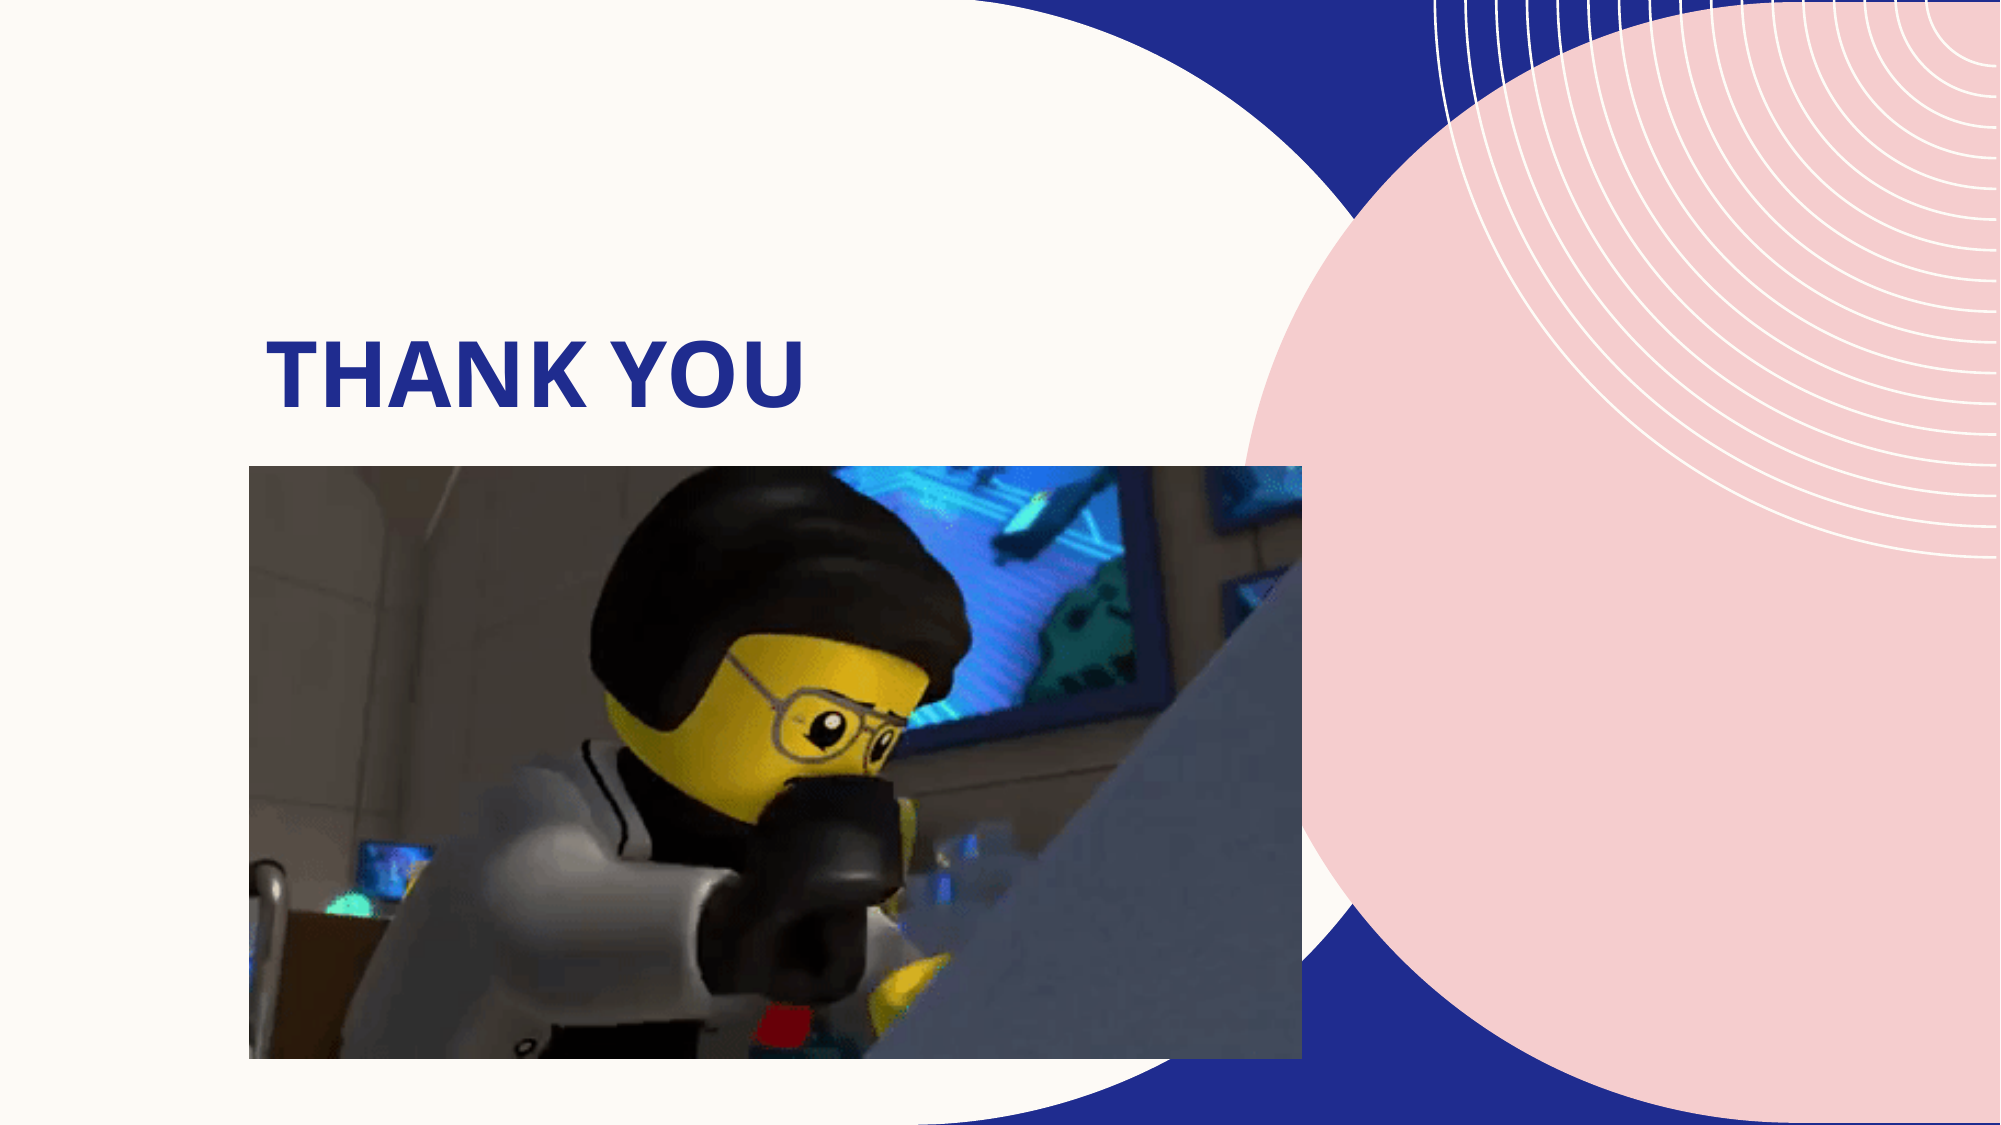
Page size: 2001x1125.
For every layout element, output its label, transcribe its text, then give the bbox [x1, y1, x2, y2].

title THANK YOU [250, 323, 935, 434]
picture [249, 467, 1302, 1059]
